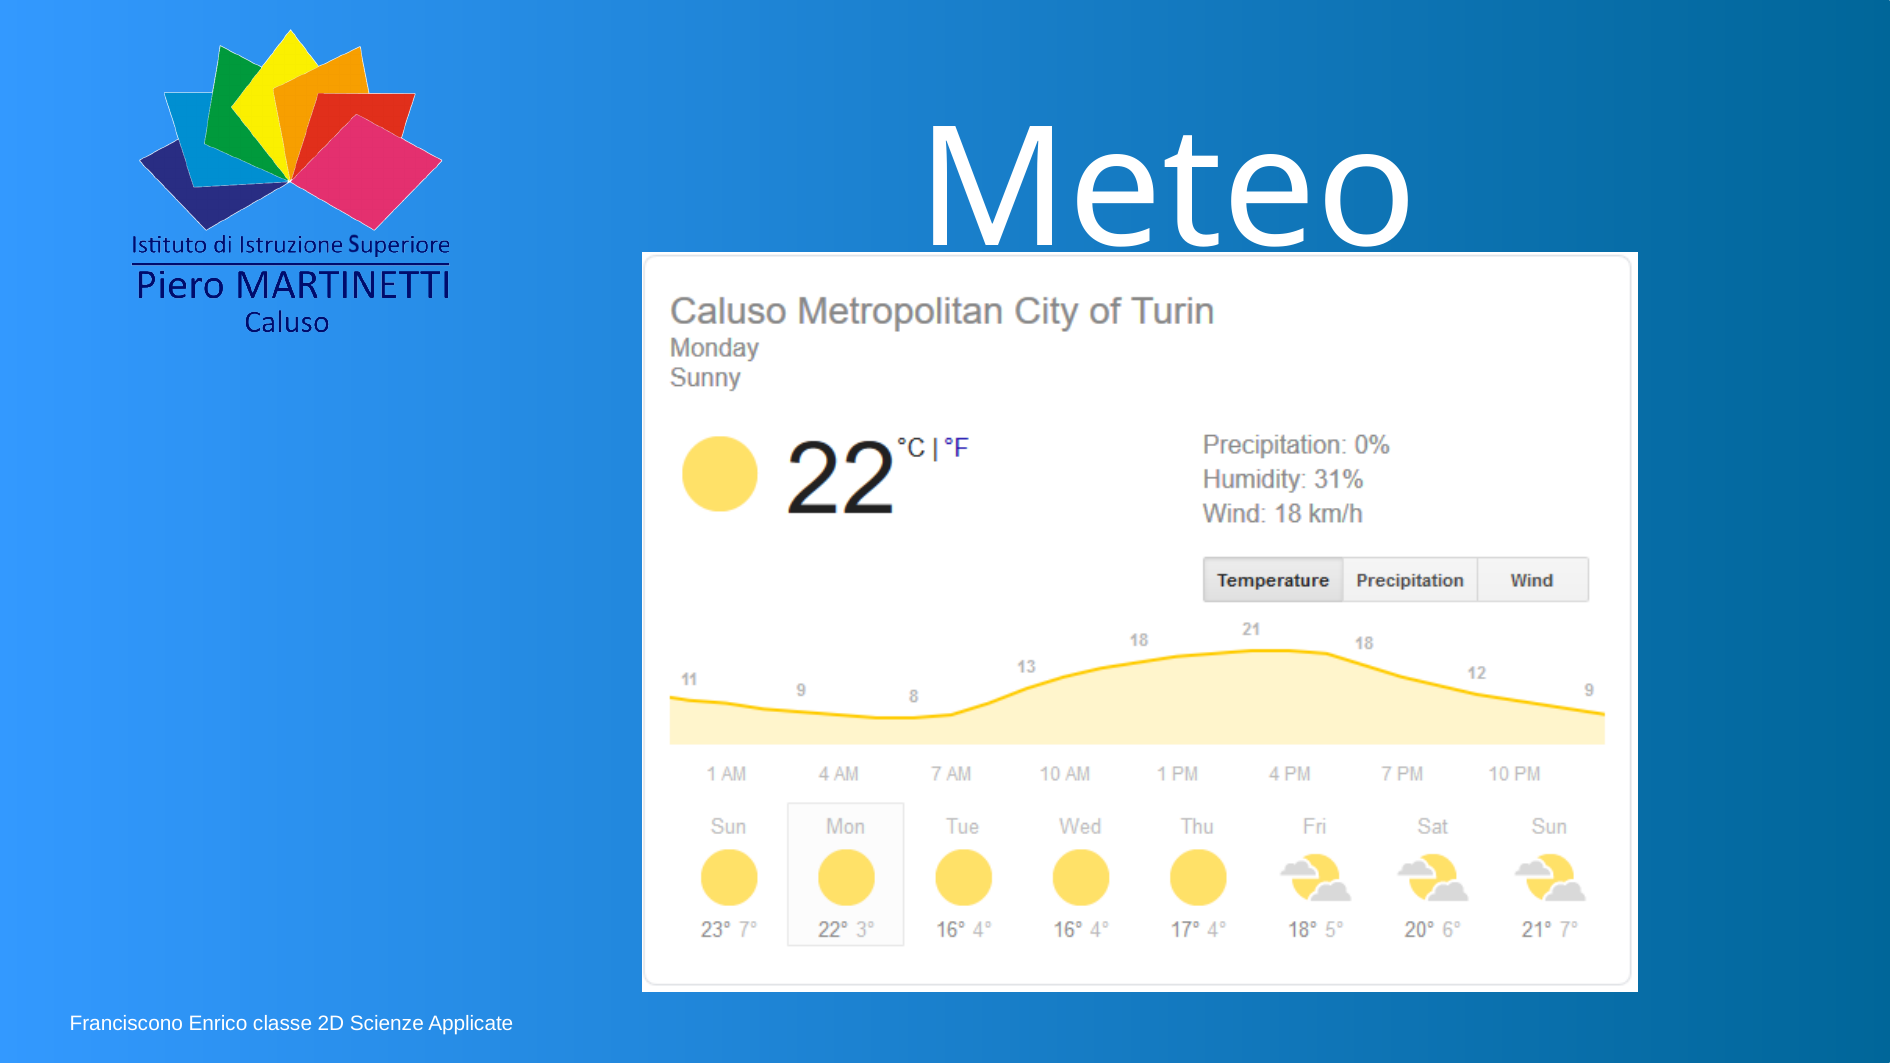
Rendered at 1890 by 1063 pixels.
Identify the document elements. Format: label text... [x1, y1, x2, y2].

text_box Franciscono Enrico classe 2D Scienze Applicate [54, 1004, 628, 1063]
picture [0, 23, 591, 355]
picture [642, 252, 1638, 992]
text_box Meteo [591, 59, 1760, 268]
